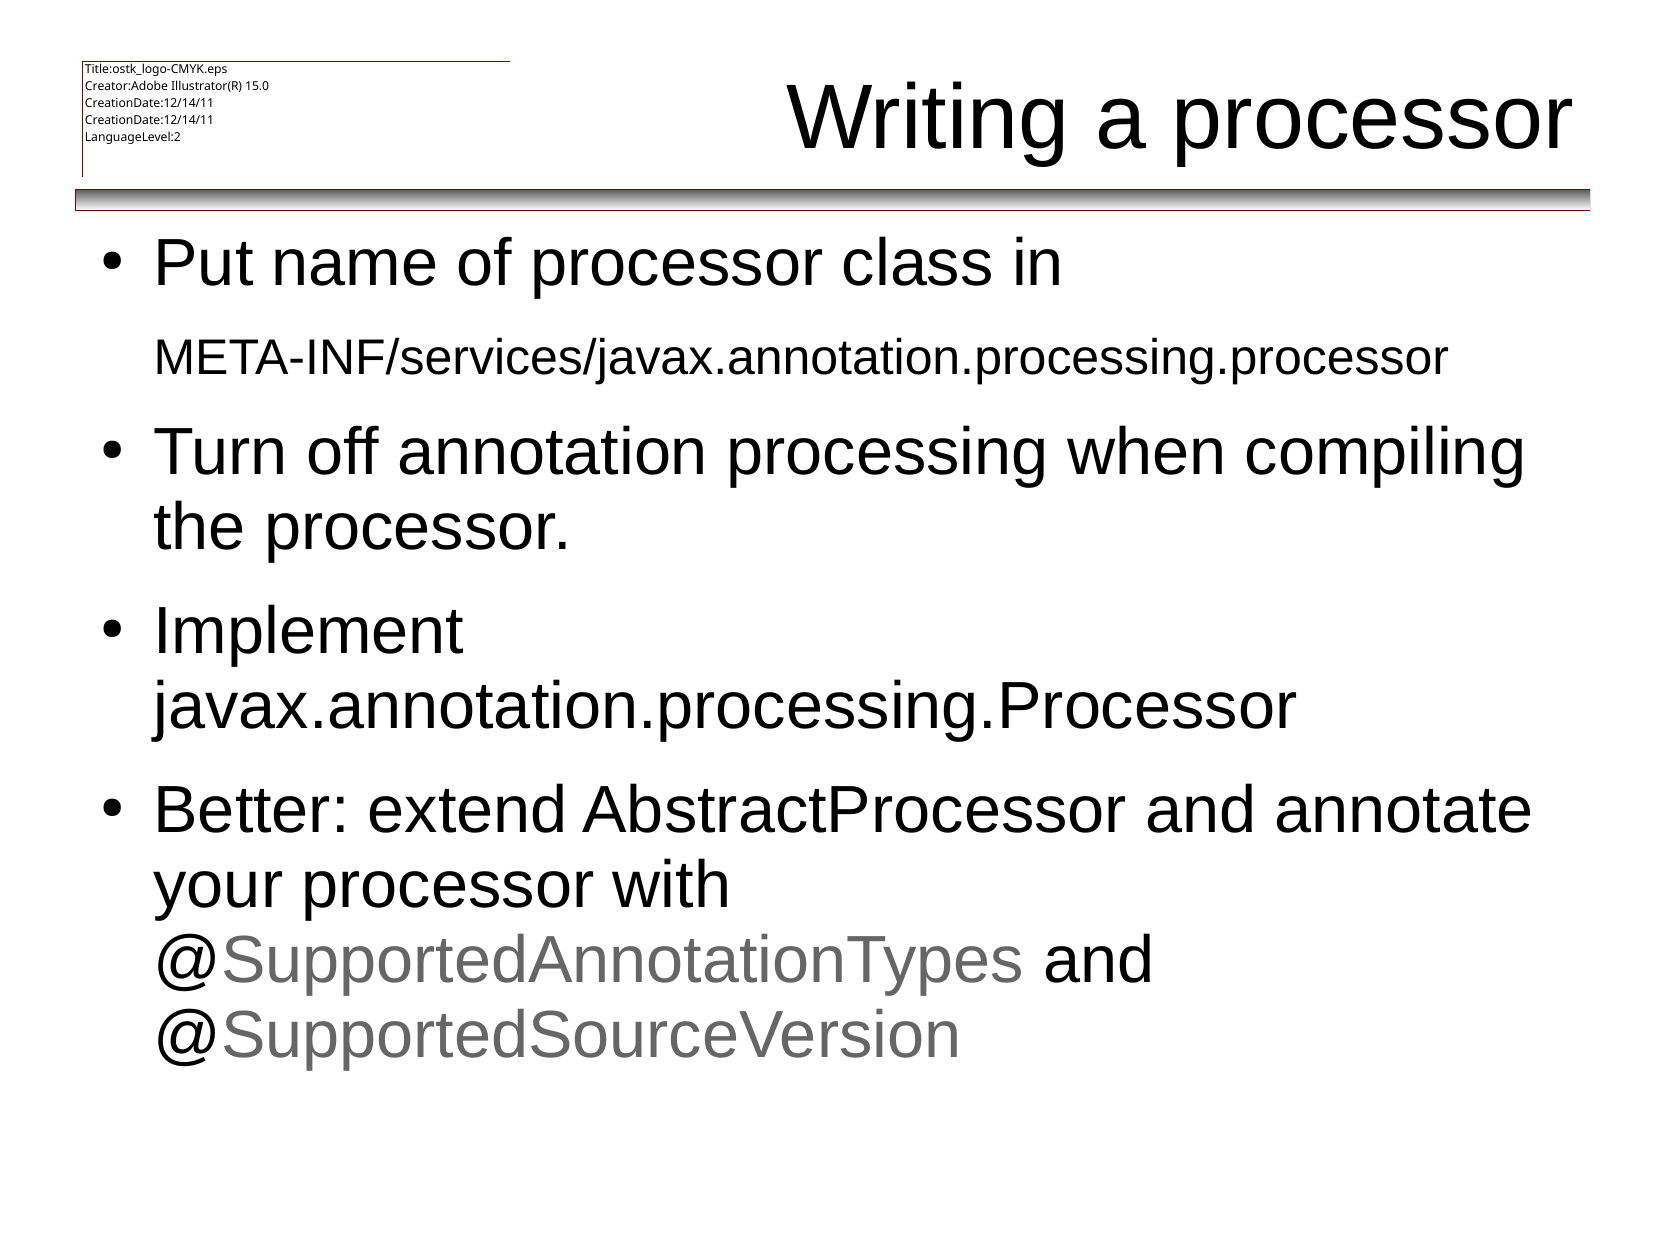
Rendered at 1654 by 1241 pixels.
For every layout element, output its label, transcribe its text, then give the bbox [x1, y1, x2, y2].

list Put name of processor class in META-INF/services/javax.annotation.processing.processor Turn off annotation processing when compiling the processor. Implement javax.annotation.processing.Processor Better: extend AbstractProcessor and annotate your processor with @SupportedAnnotationTypes and @SupportedSourceVersion [82, 225, 1538, 1111]
title Writing a processor [529, 65, 1576, 169]
